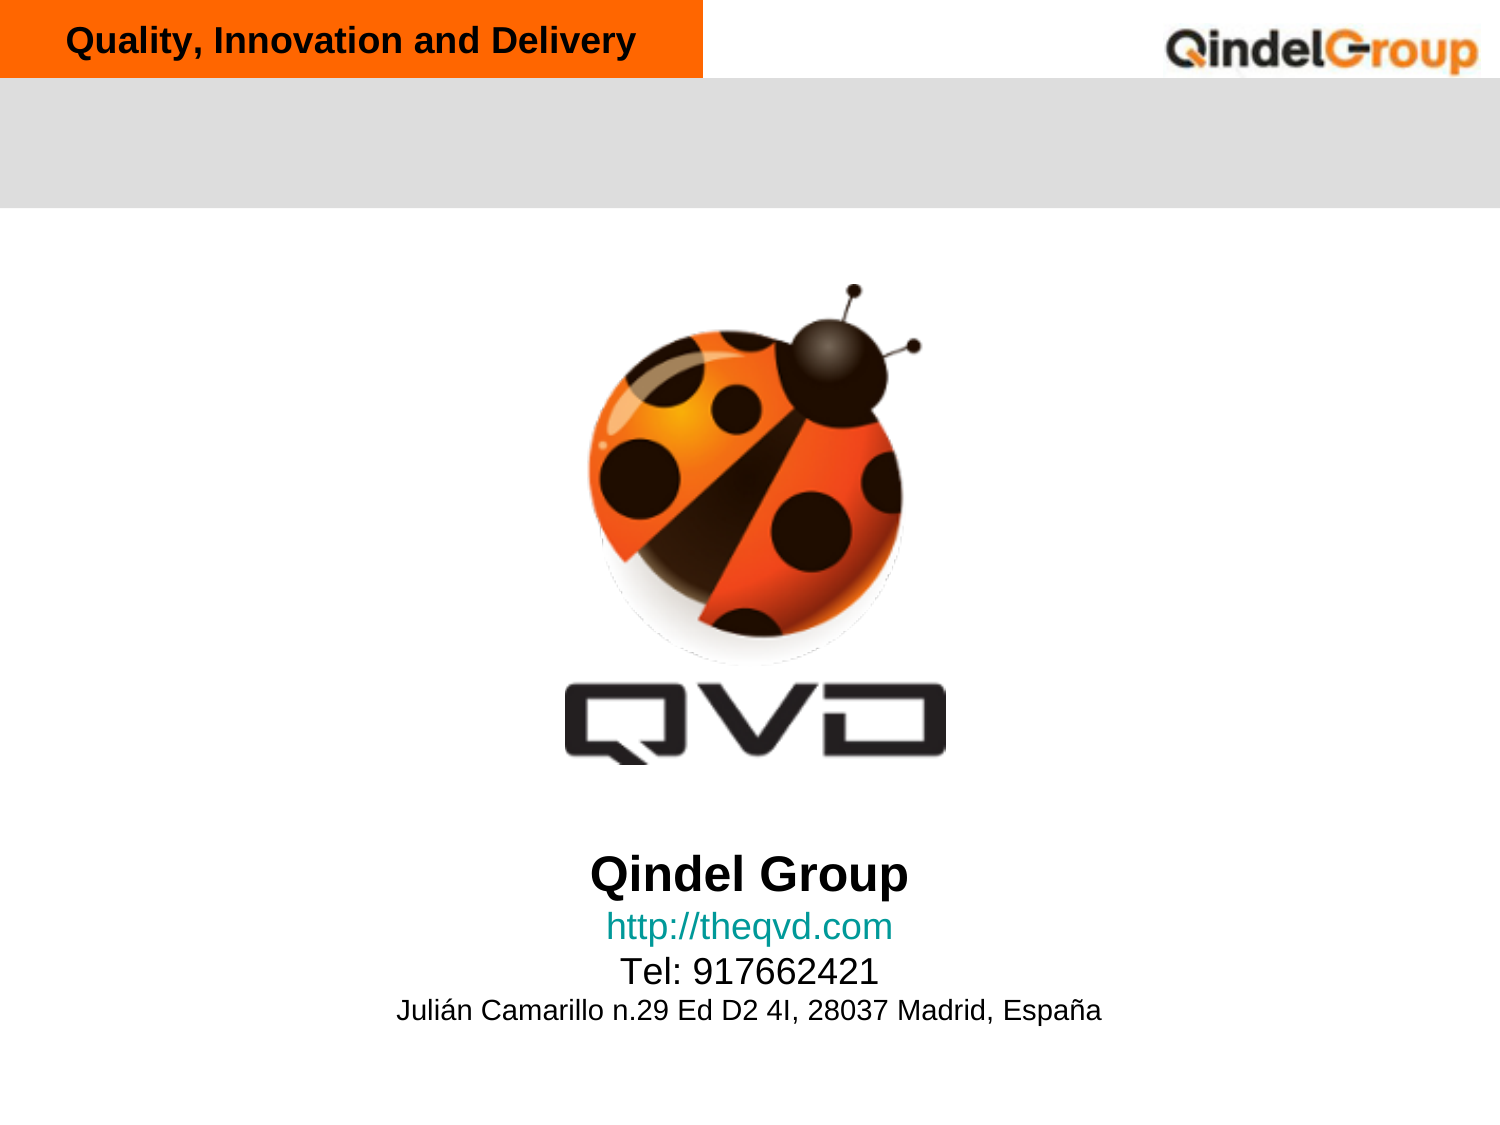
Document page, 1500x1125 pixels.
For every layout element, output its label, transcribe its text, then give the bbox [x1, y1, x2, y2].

picture [565, 284, 946, 766]
picture [1163, 23, 1481, 78]
text_box Qindel Group http://theqvd.com Tel: 917662421 Julián Camarillo n.29 Ed D2 4I, 28037 Madrid, España [381, 834, 1118, 1035]
